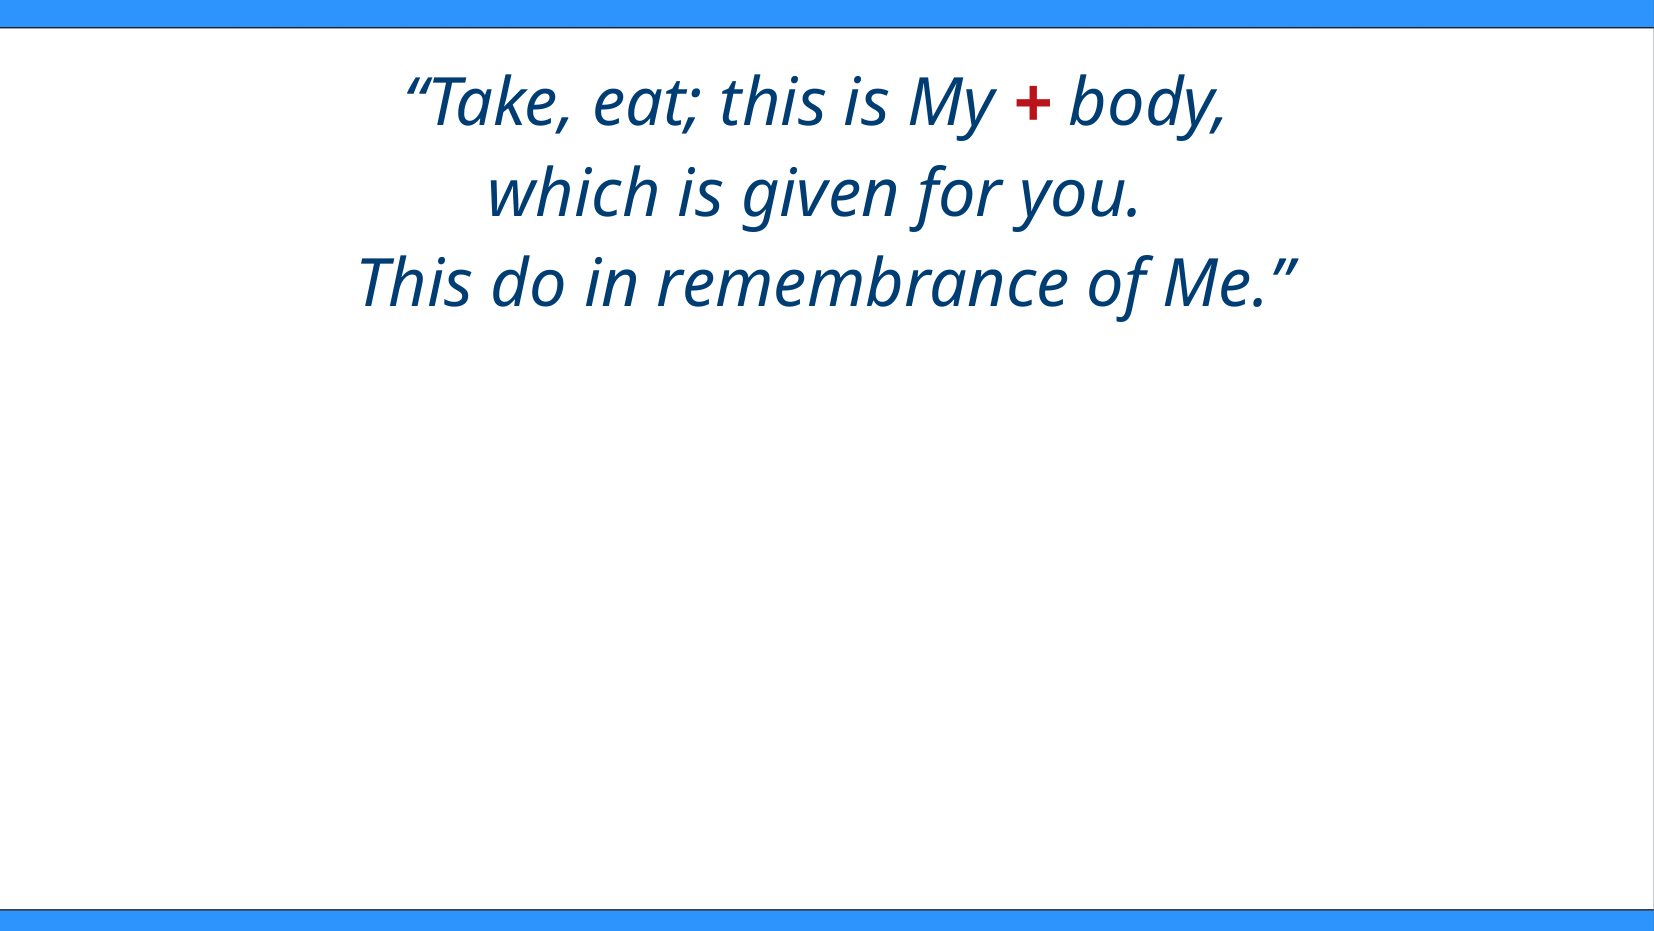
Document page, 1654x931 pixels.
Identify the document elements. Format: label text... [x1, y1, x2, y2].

picture [0, 0, 1654, 931]
text_box “Take, eat; this is My + body, which is given for you. This do in remembrance of Me.” [90, 46, 1561, 406]
